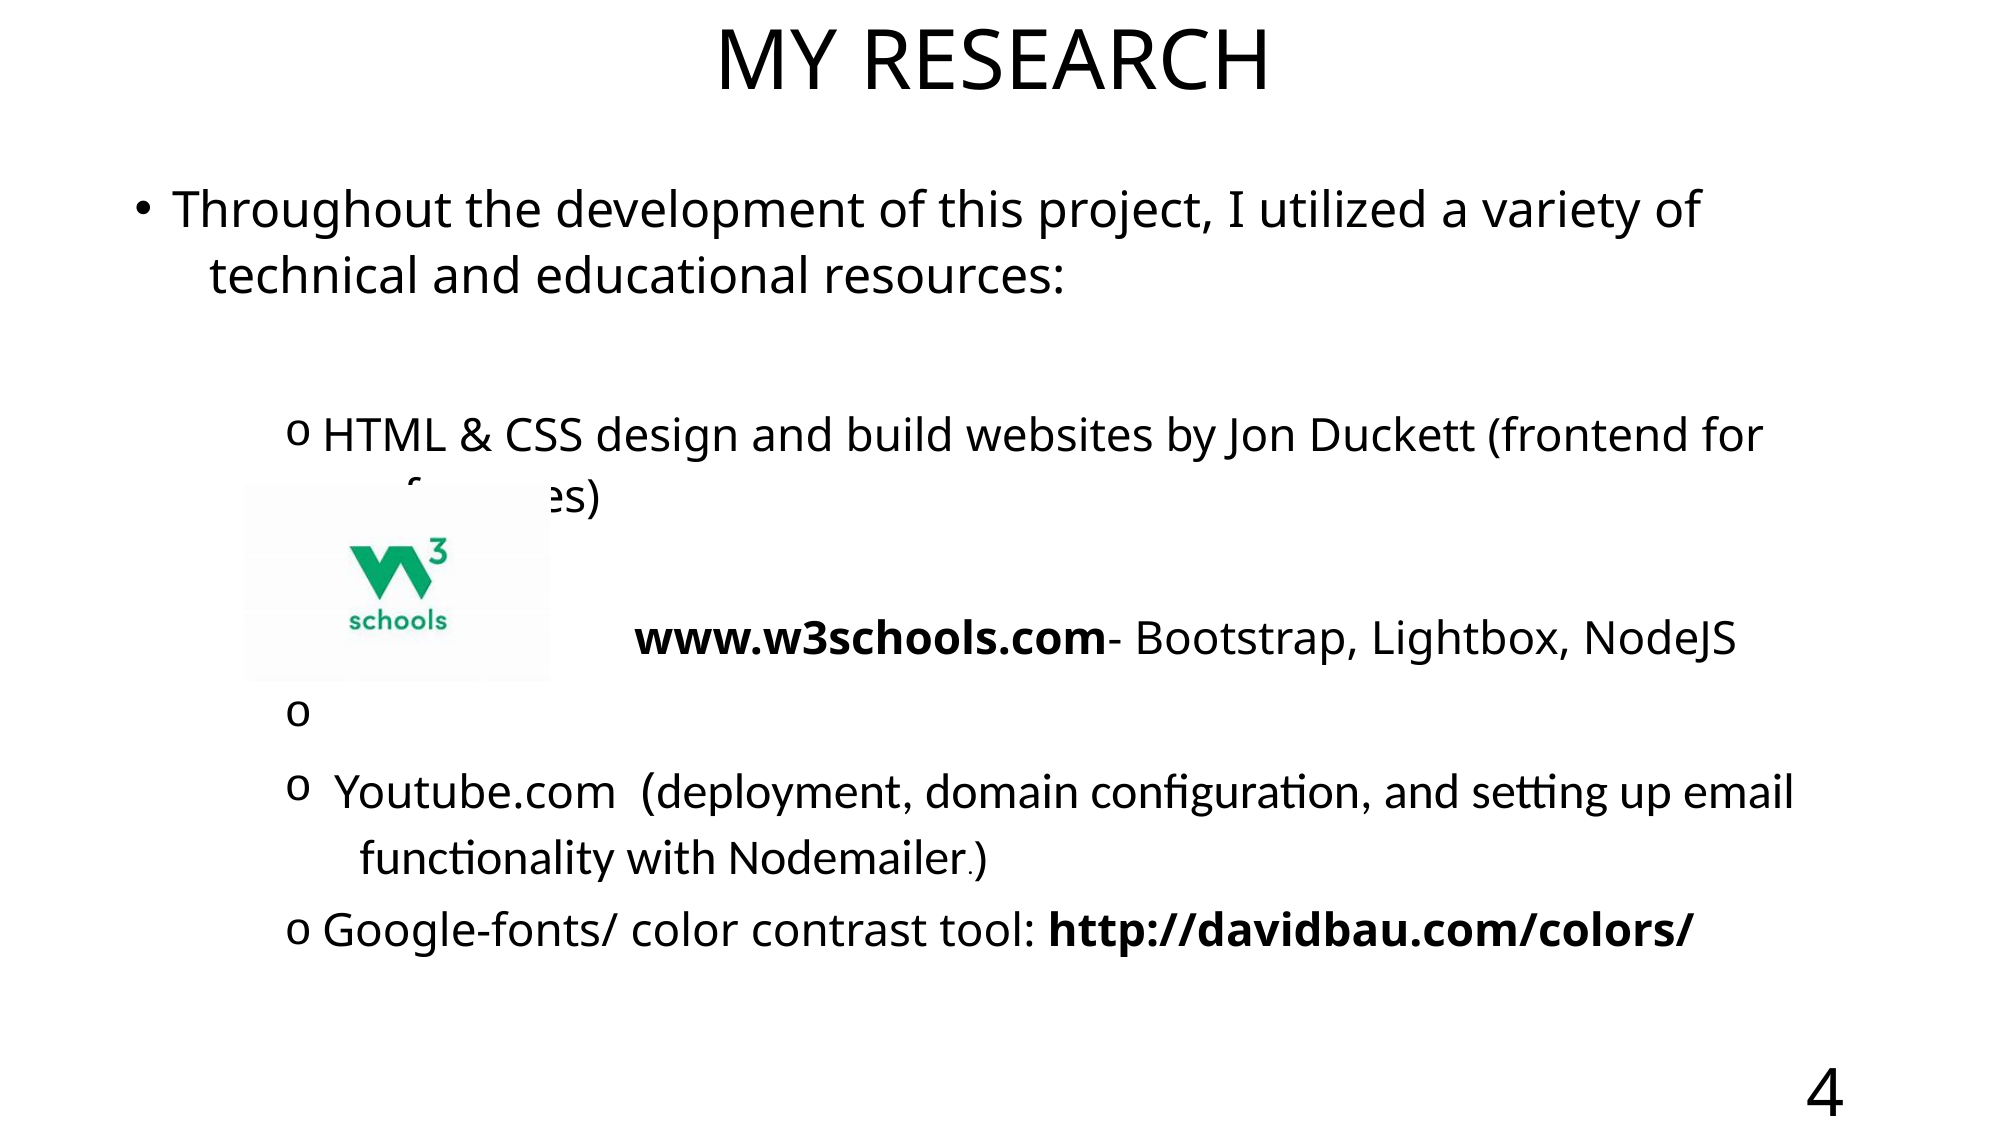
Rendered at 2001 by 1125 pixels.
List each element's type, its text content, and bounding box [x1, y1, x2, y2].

title My Research [117, 0, 1872, 214]
picture [244, 485, 551, 682]
list Throughout the development of this project, I utilized a variety of technical and educational resources: HTML & CSS design and build websites by Jon Duckett (frontend for references) www.w3schools.com- Bootstrap, Lightbox, NodeJS Youtube.com (deployment, domain configuration, and setting up email functionality with Nodemailer.) Google-fonts/ color contrast tool: http://davidbau.com/colors/ [119, 164, 1874, 1002]
slide_number 4 [1791, 1042, 1902, 1103]
